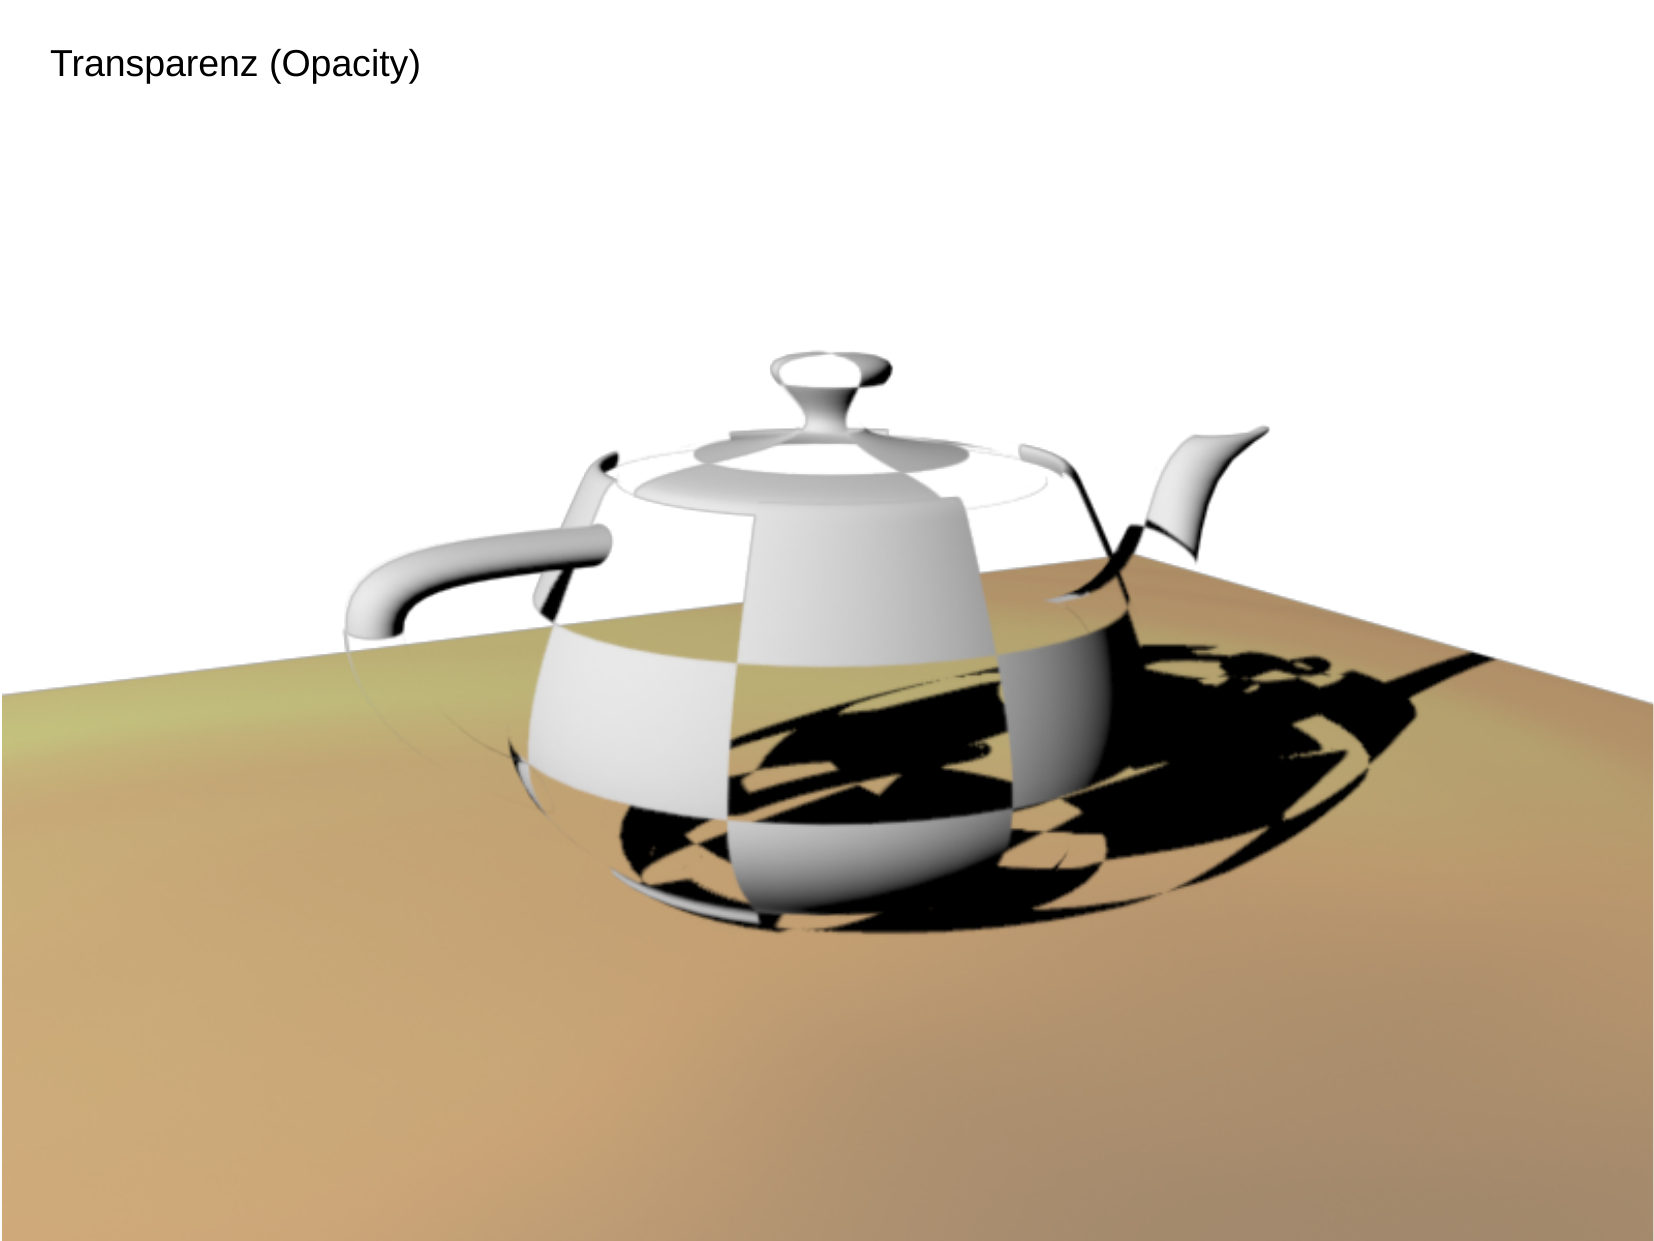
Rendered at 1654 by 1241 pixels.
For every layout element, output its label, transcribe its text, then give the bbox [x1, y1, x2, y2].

picture [2, 0, 1654, 1241]
text_box Transparenz (Opacity) [35, 35, 603, 93]
